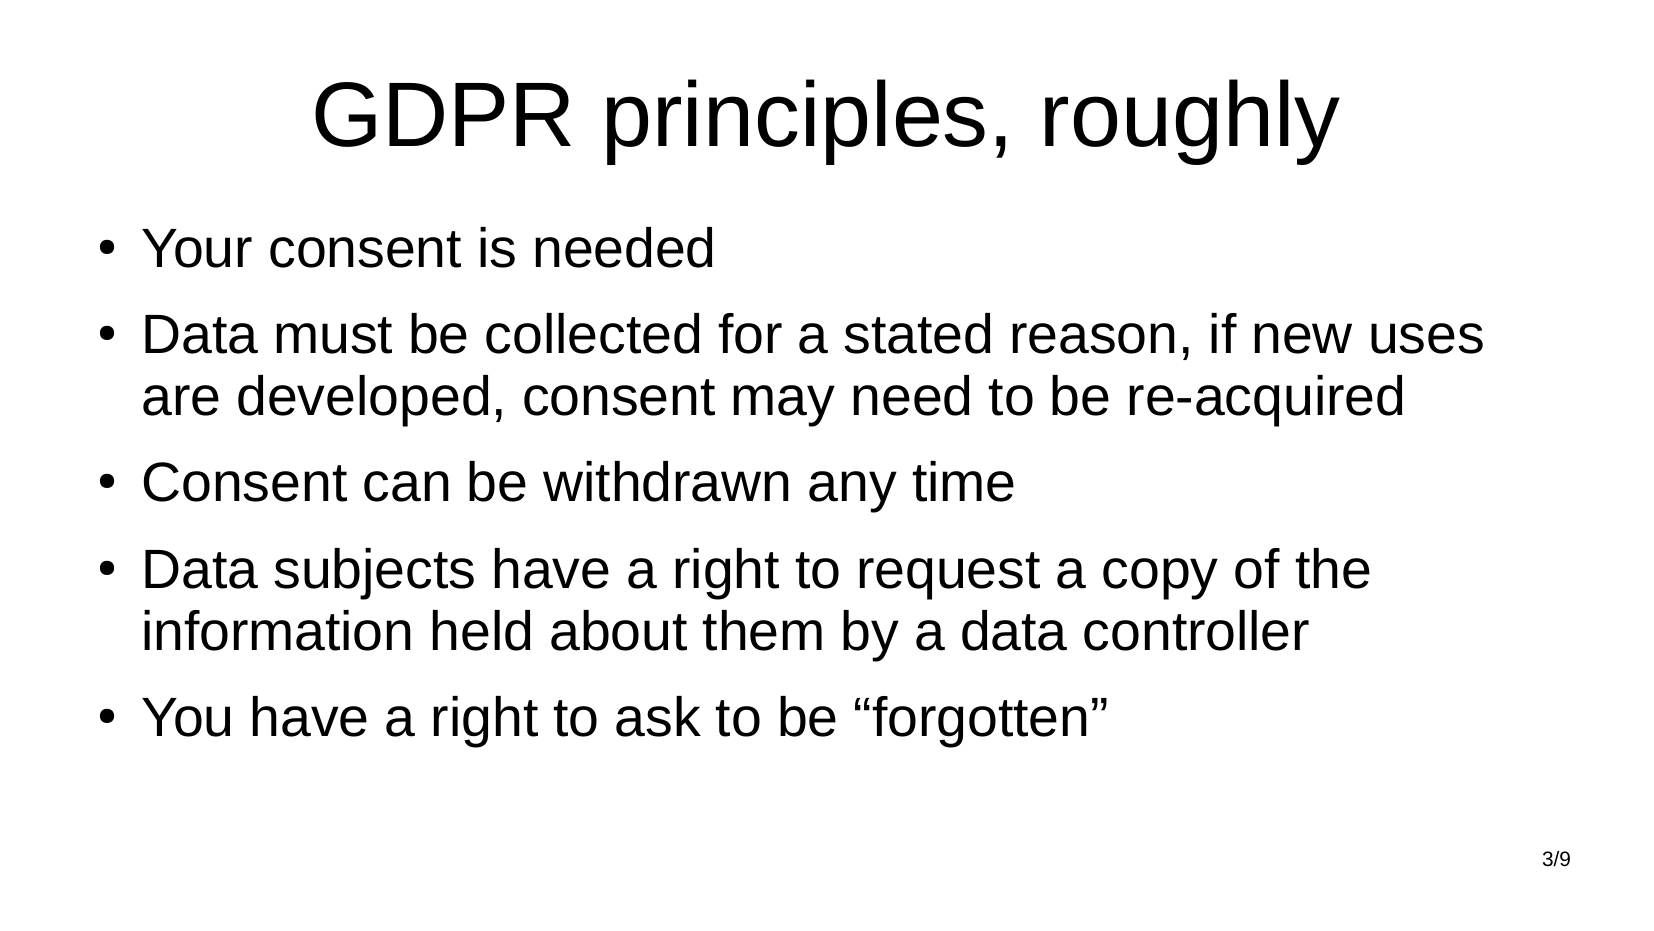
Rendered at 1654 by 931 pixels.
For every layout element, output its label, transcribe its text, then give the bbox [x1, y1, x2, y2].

list Your consent is needed Data must be collected for a stated reason, if new uses are developed, consent may need to be re-acquired Consent can be withdrawn any time Data subjects have a right to request a copy of the information held about them by a data controller You have a right to ask to be “forgotten” [82, 217, 1571, 758]
title GDPR principles, roughly [82, 37, 1571, 193]
